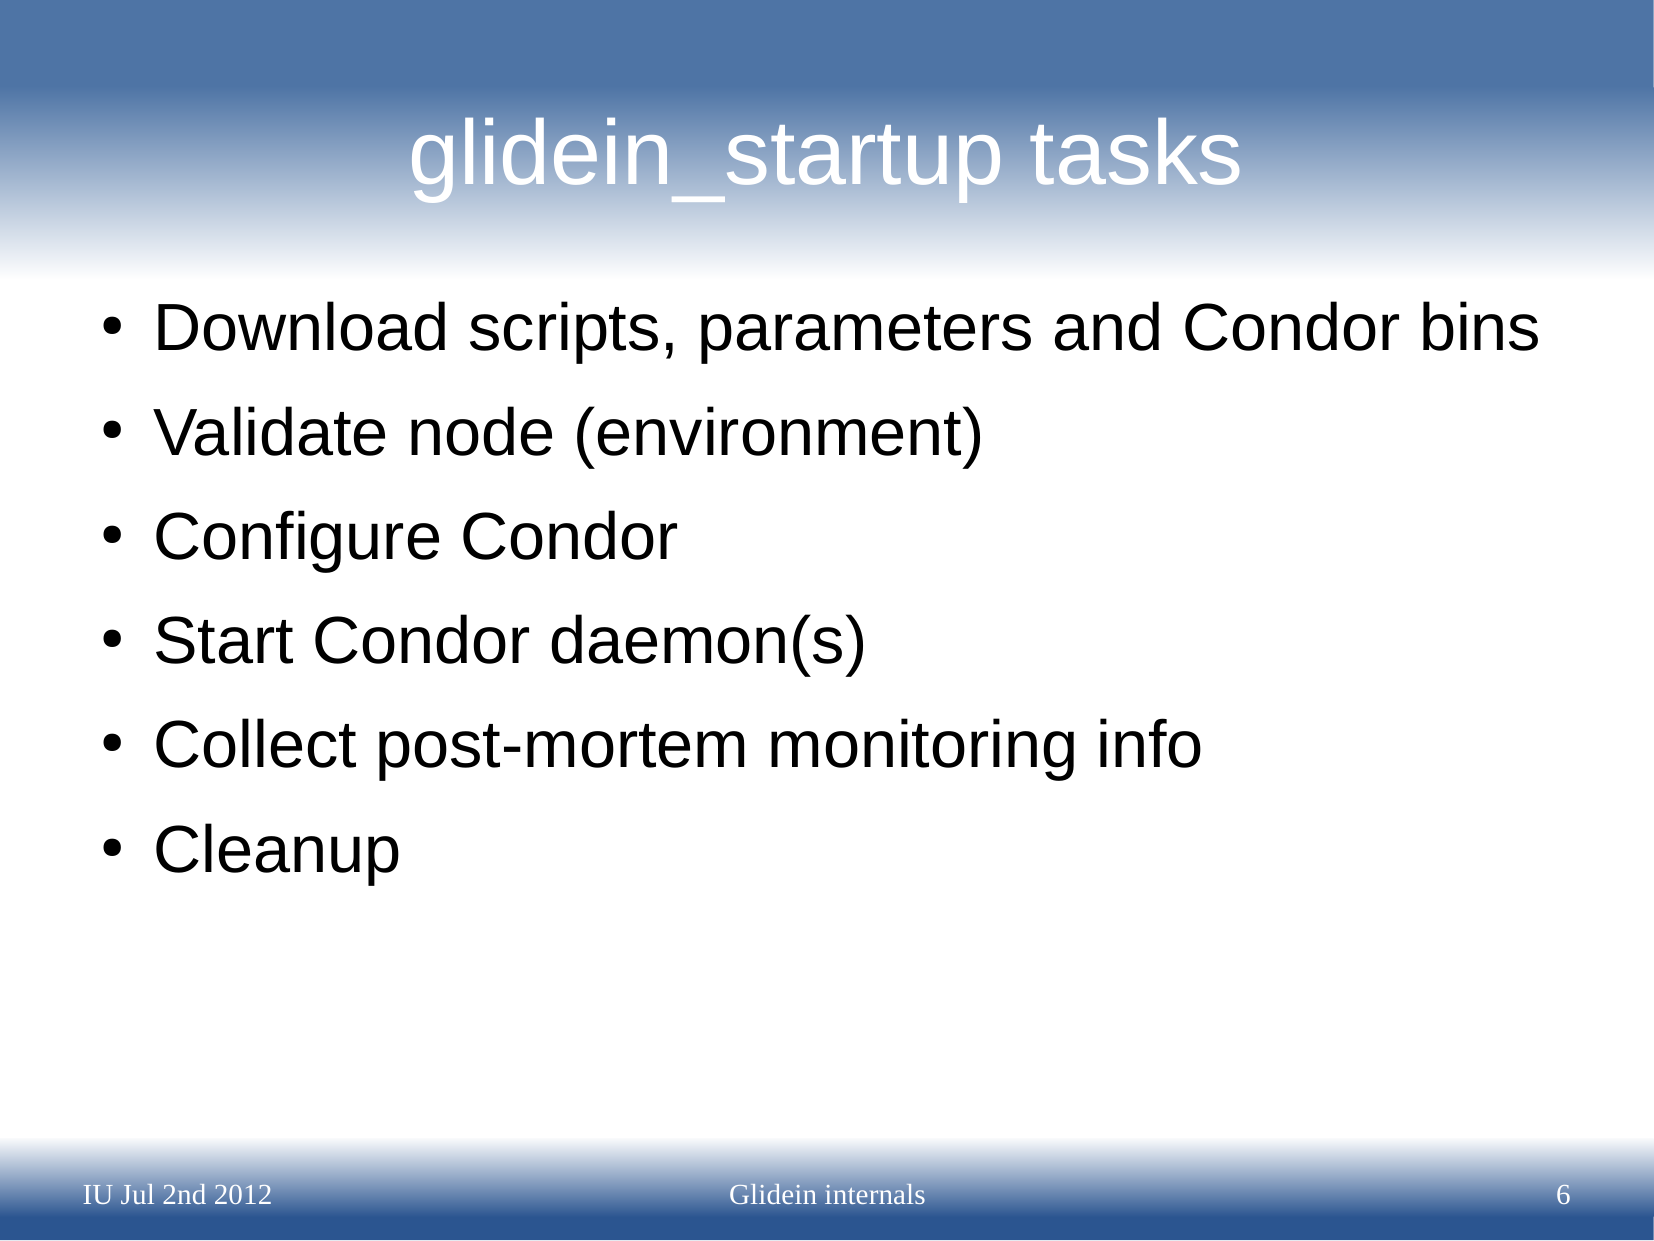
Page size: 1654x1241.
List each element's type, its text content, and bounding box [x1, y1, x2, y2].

list Download scripts, parameters and Condor bins Validate node (environment) Configure Condor Start Condor daemon(s) Collect post-mortem monitoring info Cleanup [82, 290, 1571, 1136]
title glidein_startup tasks [82, 56, 1571, 250]
